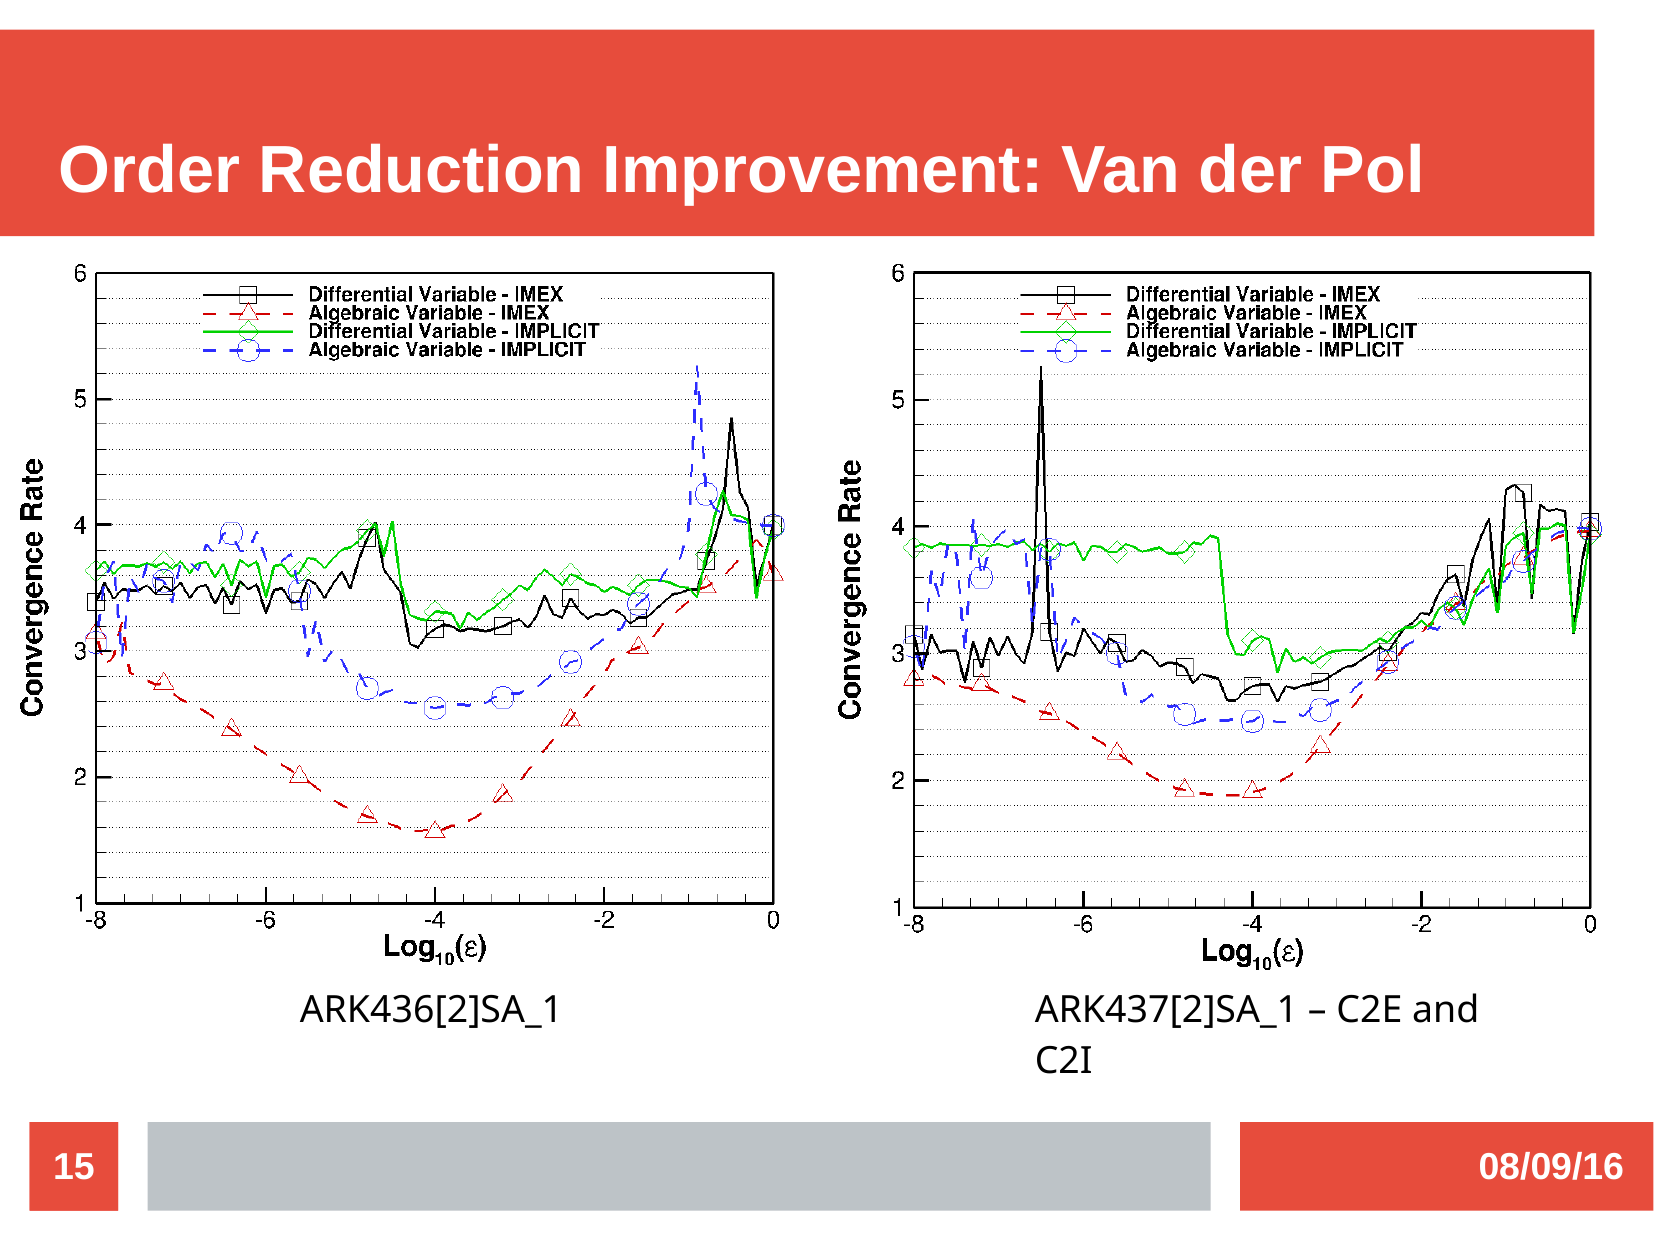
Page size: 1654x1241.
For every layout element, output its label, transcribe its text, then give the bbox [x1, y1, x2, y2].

text_box ARK436[2]SA_1 [285, 975, 554, 1038]
picture [825, 255, 1606, 980]
title Order Reduction Improvement: Van der Pol [59, 59, 1595, 207]
picture [15, 255, 796, 980]
text_box ARK437[2]SA_1 – C2E and C2I [1020, 975, 1516, 1085]
